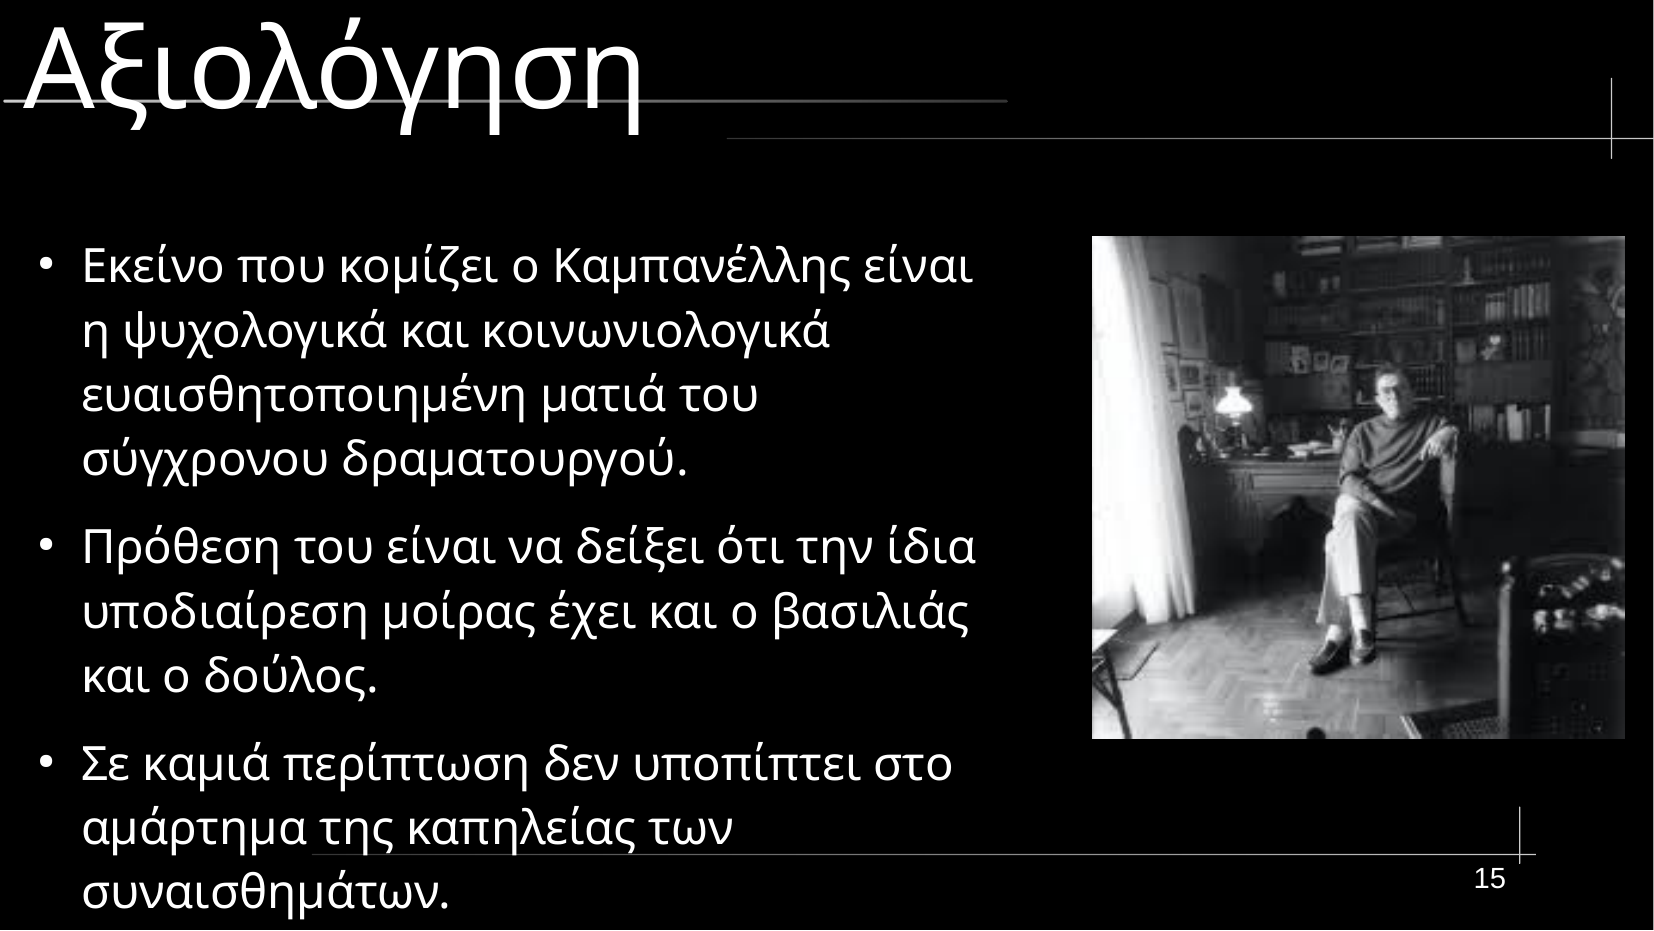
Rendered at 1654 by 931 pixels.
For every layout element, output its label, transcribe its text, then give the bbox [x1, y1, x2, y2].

title Αξιολόγηση [23, 8, 1589, 122]
list Εκείνο που κομίζει ο Καμπανέλλης είναι η ψυχολογικά και κοινωνιολογικά ευαισθητοποιημένη ματιά του σύγχρονου δραματουργού. Πρόθεση του είναι να δείξει ότι την ίδια υποδιαίρεση μοίρας έχει και ο βασιλιάς και ο δούλος. Σε καμιά περίπτωση δεν υποπίπτει στο αμάρτημα της καπηλείας των συναισθημάτων. [23, 232, 1004, 931]
picture [1092, 236, 1625, 739]
